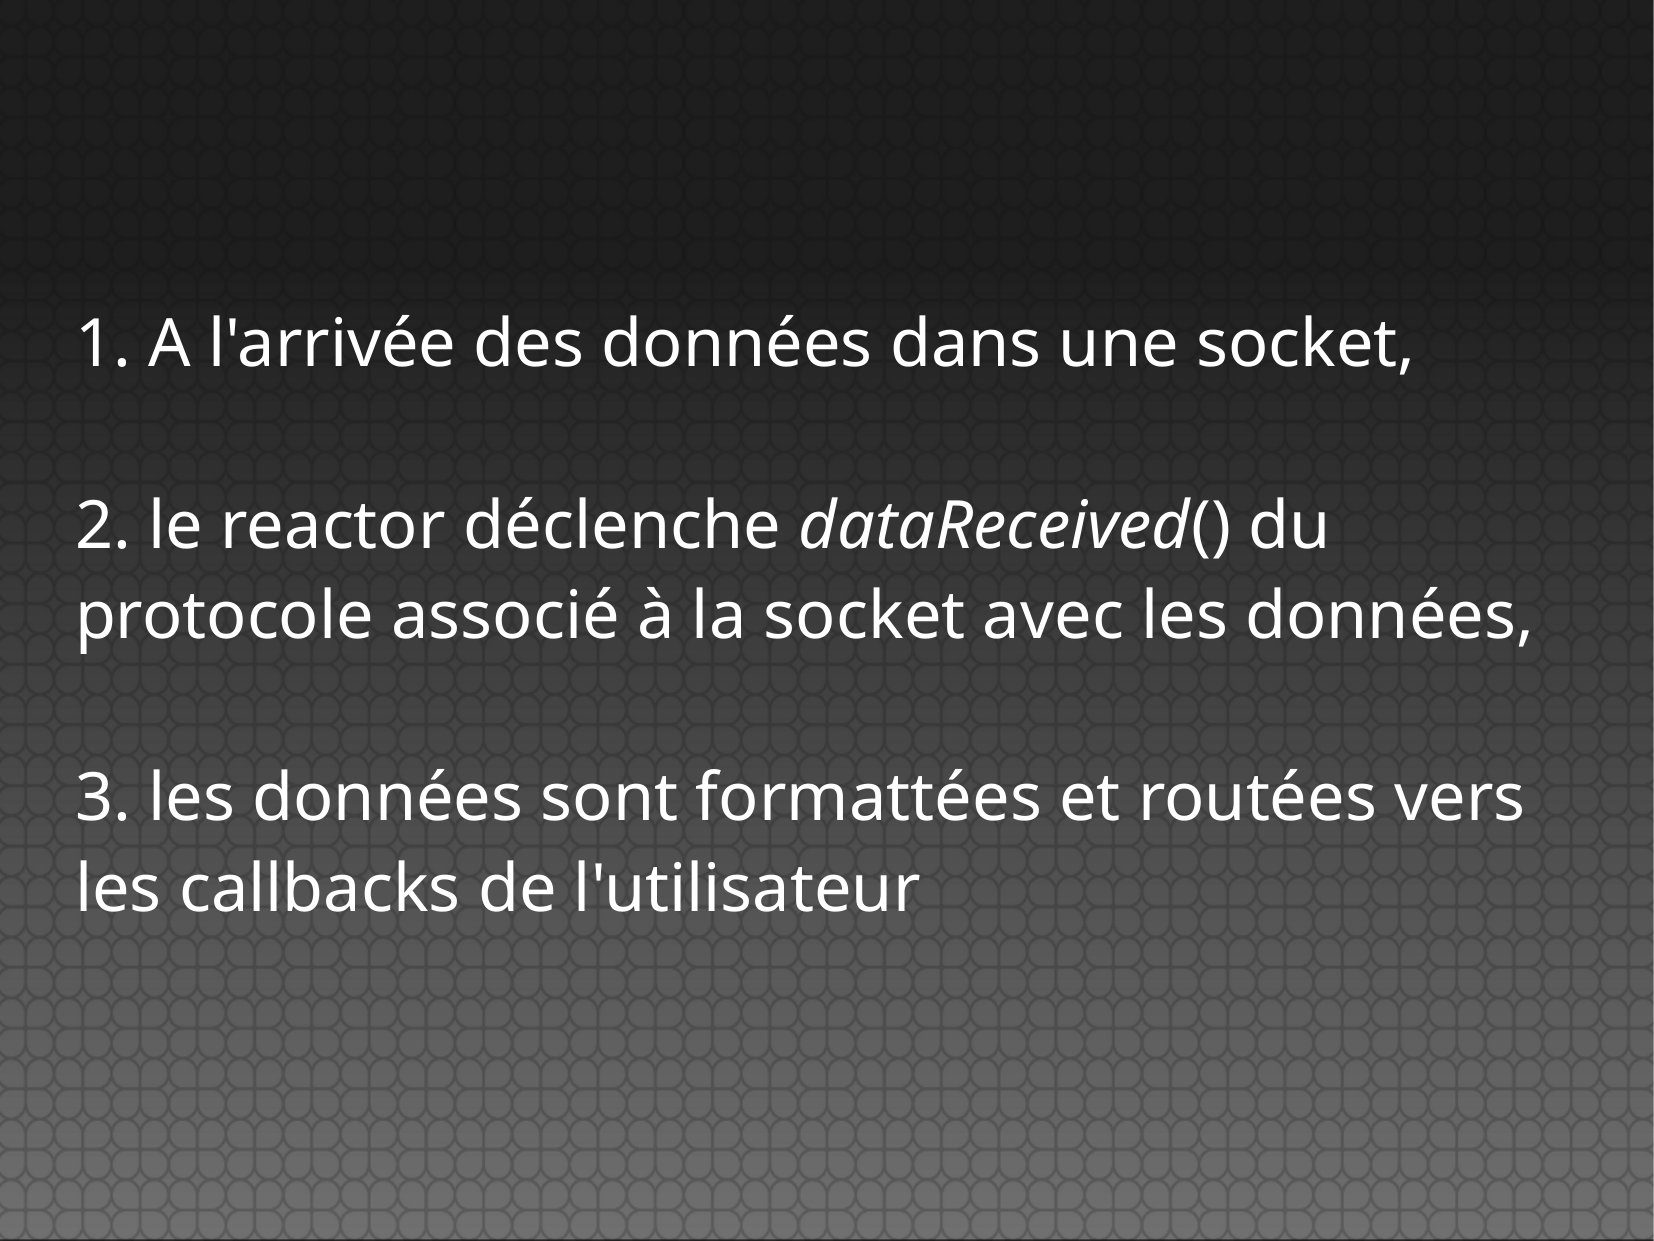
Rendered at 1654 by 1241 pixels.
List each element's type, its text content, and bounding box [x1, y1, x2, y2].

picture [0, 0, 1654, 1241]
title 1. A l'arrivée des données dans une socket, 2. le reactor déclenche dataReceived() du protocole associé à la socket avec les données, 3. les données sont formattées et routées vers les callbacks de l'utilisateur [75, 351, 1564, 875]
